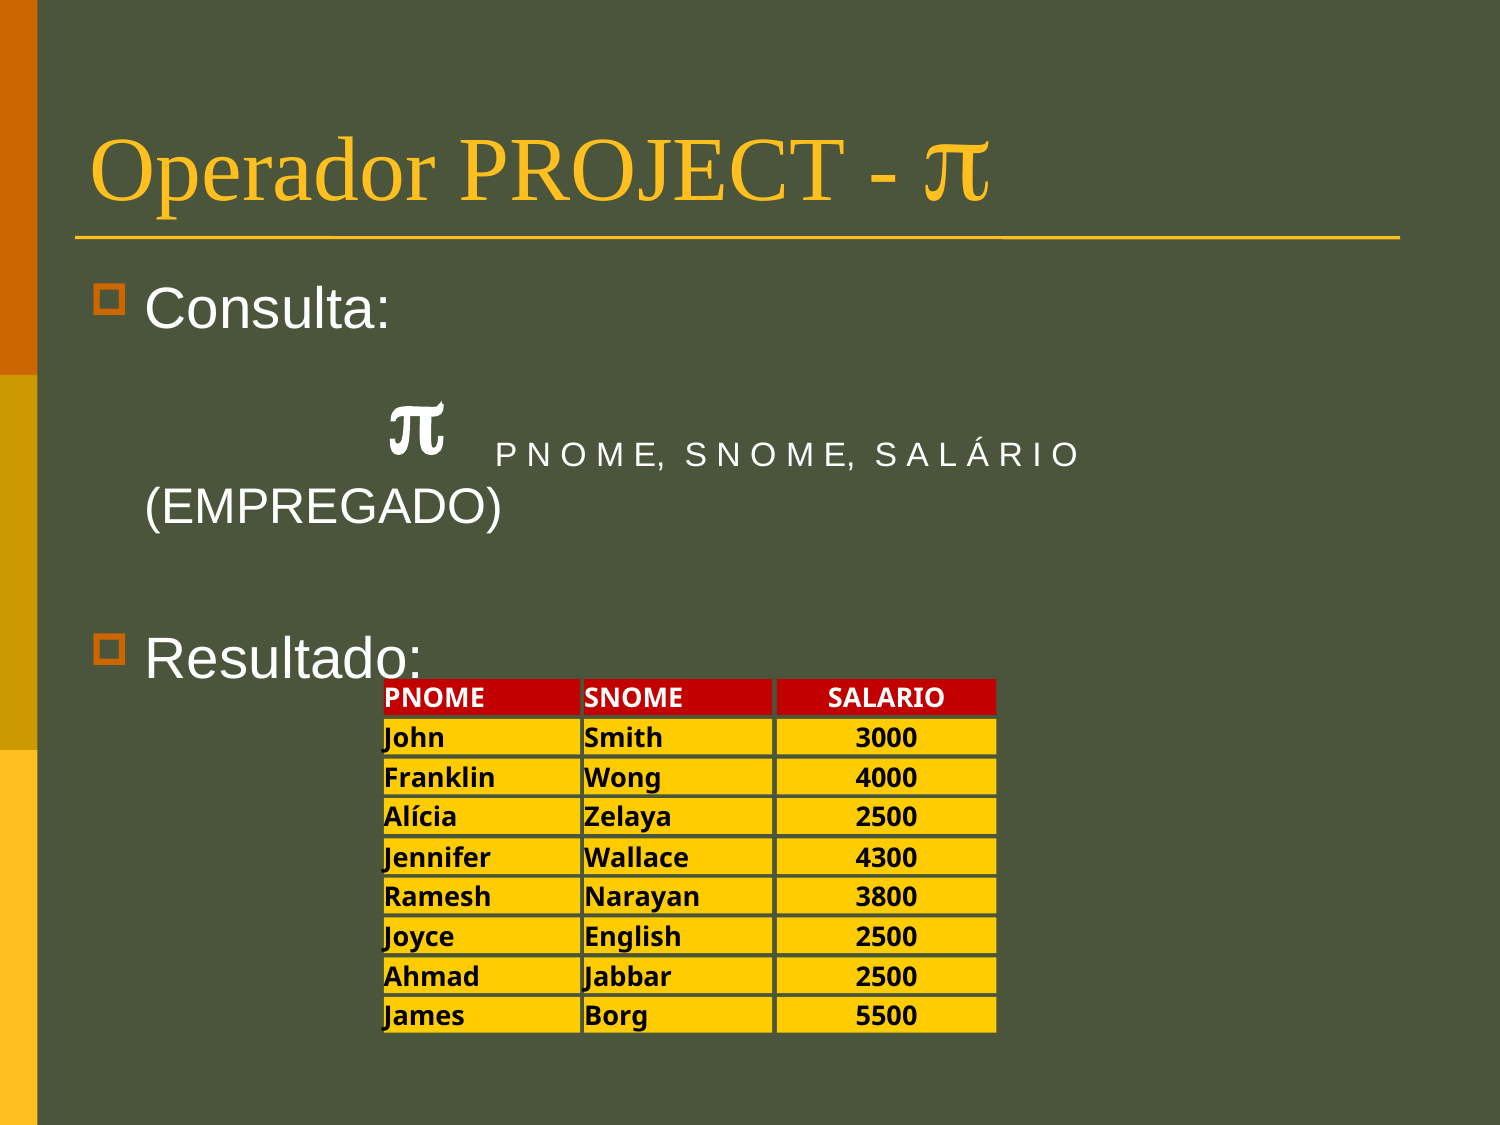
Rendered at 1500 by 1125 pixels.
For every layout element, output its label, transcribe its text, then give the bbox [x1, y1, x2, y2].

text_box Joyce [383, 917, 581, 954]
text_box SNOME [584, 679, 773, 715]
text_box PNOME [383, 679, 581, 715]
text_box Narayan [584, 877, 773, 914]
text_box SALARIO [776, 679, 997, 715]
text_box 4000 [776, 758, 997, 795]
text_box John [383, 718, 581, 755]
text_box Wallace [584, 838, 773, 875]
text_box 5500 [776, 996, 997, 1033]
list Consulta: P N O M E, S N O M E, S A L Á R I O (EMPREGADO)‏ Resultado: [75, 262, 1426, 1006]
text_box Borg [584, 996, 773, 1033]
text_box 3800 [776, 877, 997, 914]
text_box Jennifer [383, 838, 581, 875]
text_box 3000 [776, 718, 997, 755]
text_box Franklin [383, 758, 581, 795]
text_box Zelaya [584, 798, 773, 834]
text_box 2500 [776, 798, 997, 834]
text_box Alícia [383, 798, 581, 834]
text_box 2500 [776, 957, 997, 994]
text_box James [383, 996, 581, 1033]
text_box English [584, 917, 773, 954]
text_box Smith [584, 718, 773, 755]
text_box Ahmad [383, 957, 581, 994]
text_box Ramesh [383, 877, 581, 914]
title Operador PROJECT -  [75, 45, 1426, 233]
text_box 4300 [776, 838, 997, 875]
text_box Wong [584, 758, 773, 795]
text_box Jabbar [584, 957, 773, 994]
text_box 2500 [776, 917, 997, 954]
